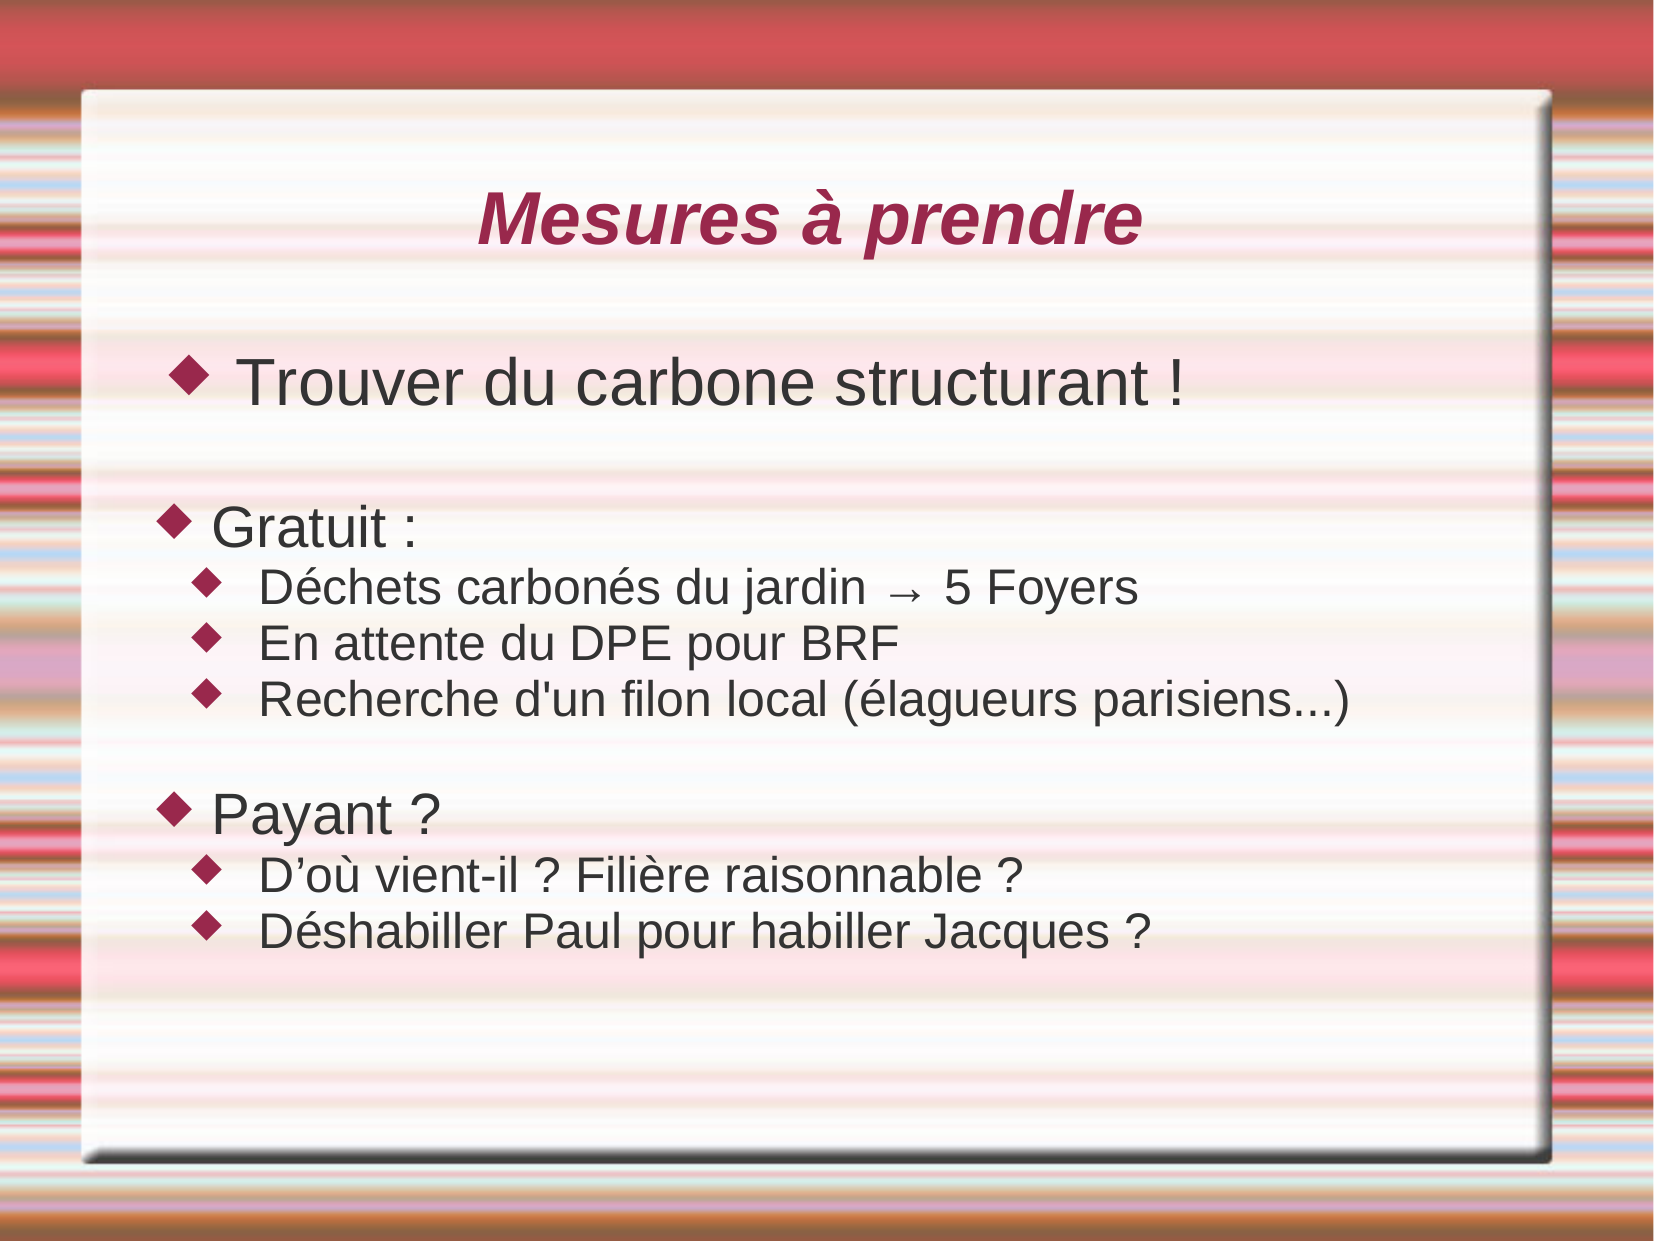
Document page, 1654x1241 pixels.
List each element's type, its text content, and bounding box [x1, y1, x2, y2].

list Trouver du carbone structurant ! Gratuit : Déchets carbonés du jardin → 5 Foyers En attente du DPE pour BRF Recherche d'un filon local (élagueurs parisiens...) Payant ? D’où vient-il ? Filière raisonnable ? Déshabiller Paul pour habiller Jacques ? [152, 344, 1534, 1127]
title Mesures à prendre [88, 114, 1534, 322]
picture [0, 0, 1654, 1241]
